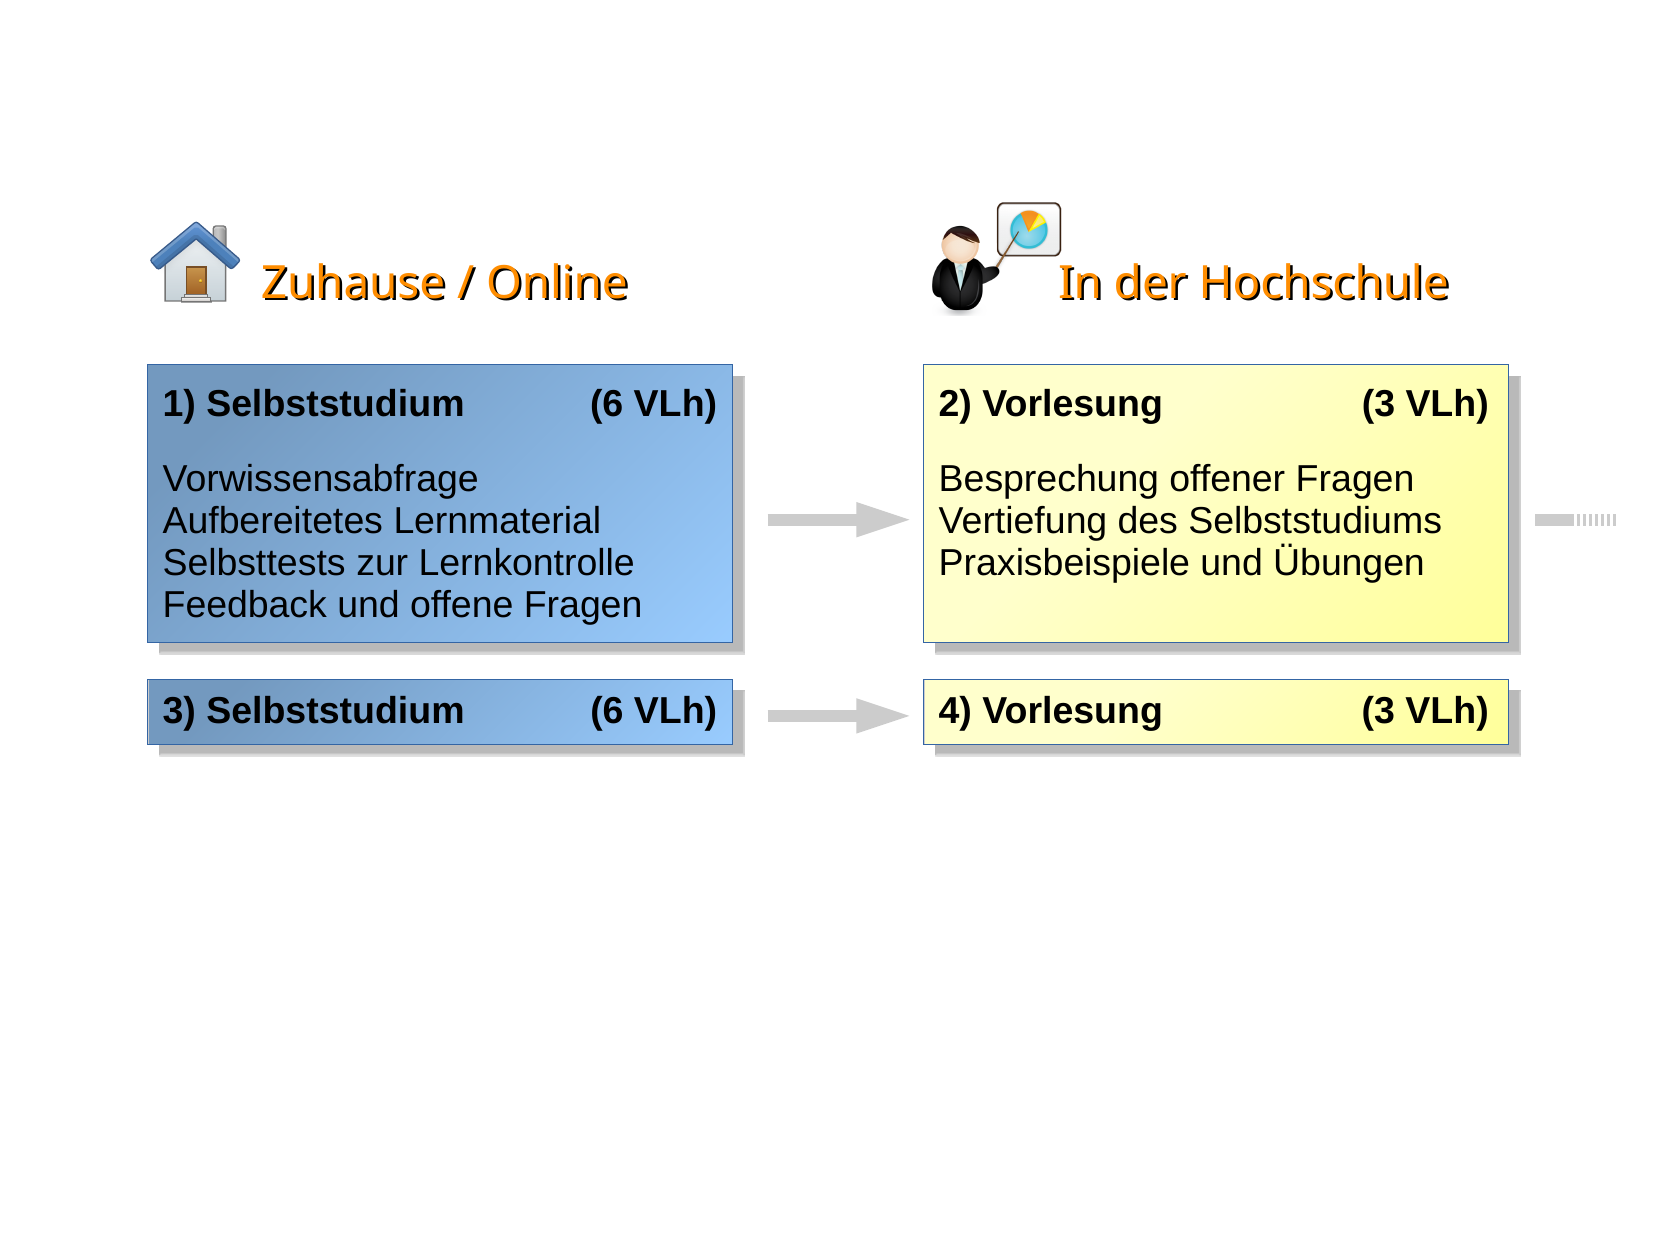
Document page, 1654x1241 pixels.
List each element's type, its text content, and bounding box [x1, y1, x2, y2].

text_box [147, 740, 733, 745]
text_box [147, 433, 733, 643]
text_box 3) Selbststudium (6 VLh) [147, 682, 734, 740]
text_box [923, 364, 1509, 643]
text_box 1) Selbststudium (6 VLh) [147, 375, 734, 433]
text_box 2) Vorlesung (3 VLh) [923, 375, 1505, 433]
text_box 4) Vorlesung (3 VLh) [923, 682, 1505, 740]
picture [127, 196, 262, 304]
text_box [147, 364, 733, 375]
text_box Zuhause / Online [246, 241, 693, 322]
picture [923, 192, 1066, 316]
text_box Besprechung offener Fragen Vertiefung des Selbststudiums Praxisbeispiele und Übungen [923, 449, 1460, 591]
text_box In der Hochschule [1043, 241, 1528, 322]
text_box Vorwissensabfrage Aufbereitetes Lernmaterial Selbsttests zur Lernkontrolle Feedback und offene Fragen [147, 449, 692, 633]
text_box [923, 679, 1509, 745]
